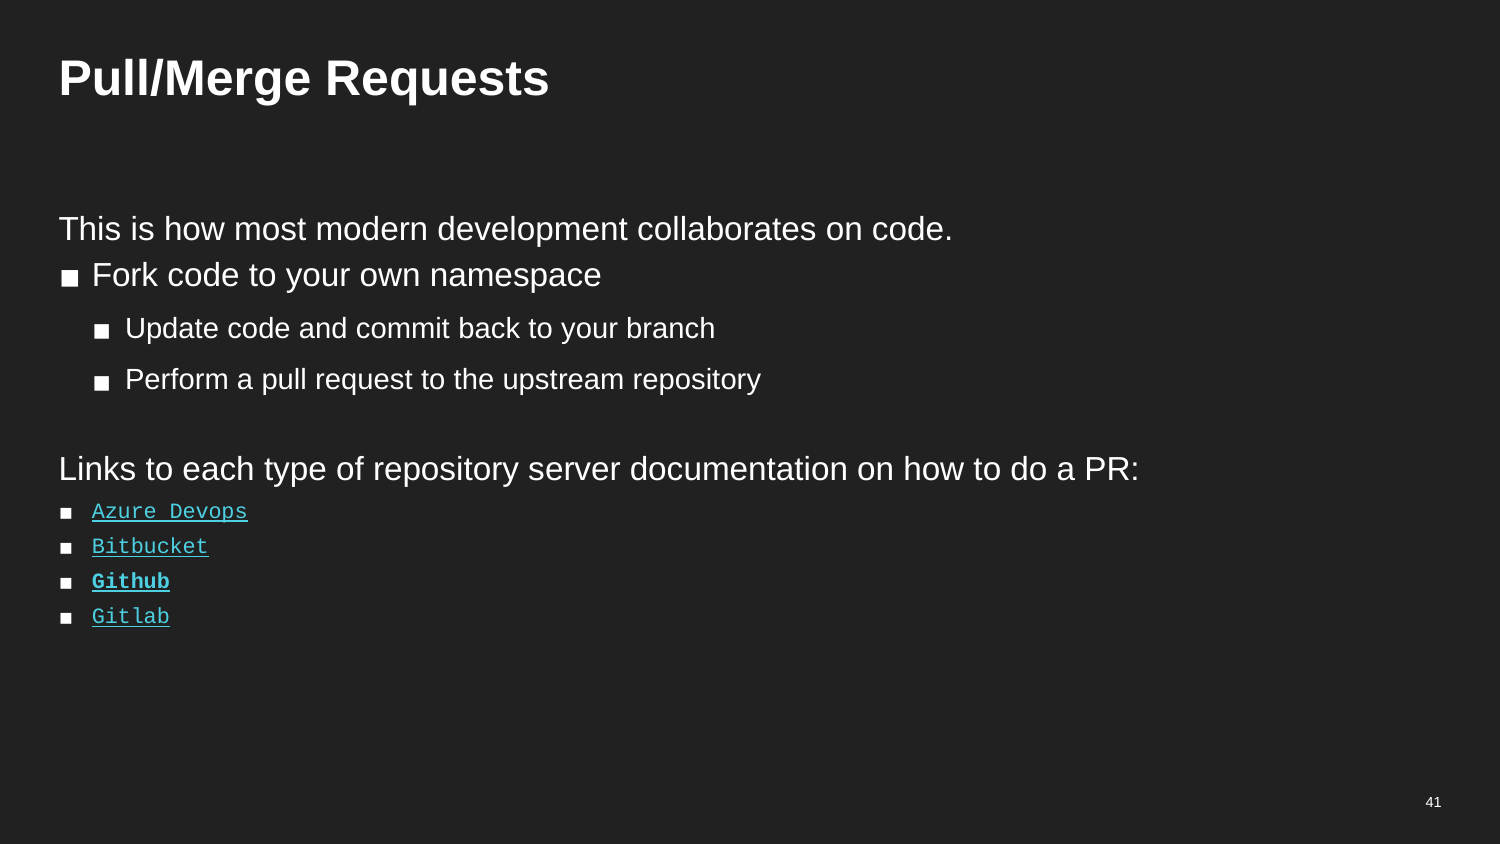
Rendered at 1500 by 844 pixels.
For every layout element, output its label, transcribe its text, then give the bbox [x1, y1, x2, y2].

slide_number 1 [1392, 793, 1442, 815]
title Pull/Merge Requests [58, 36, 1442, 130]
list This is how most modern development collaborates on code. Fork code to your own namespace Update code and commit back to your branch Perform a pull request to the upstream repository Links to each type of repository server documentation on how to do a PR: Azure Devops Bitbucket Github Gitlab [58, 161, 1442, 754]
